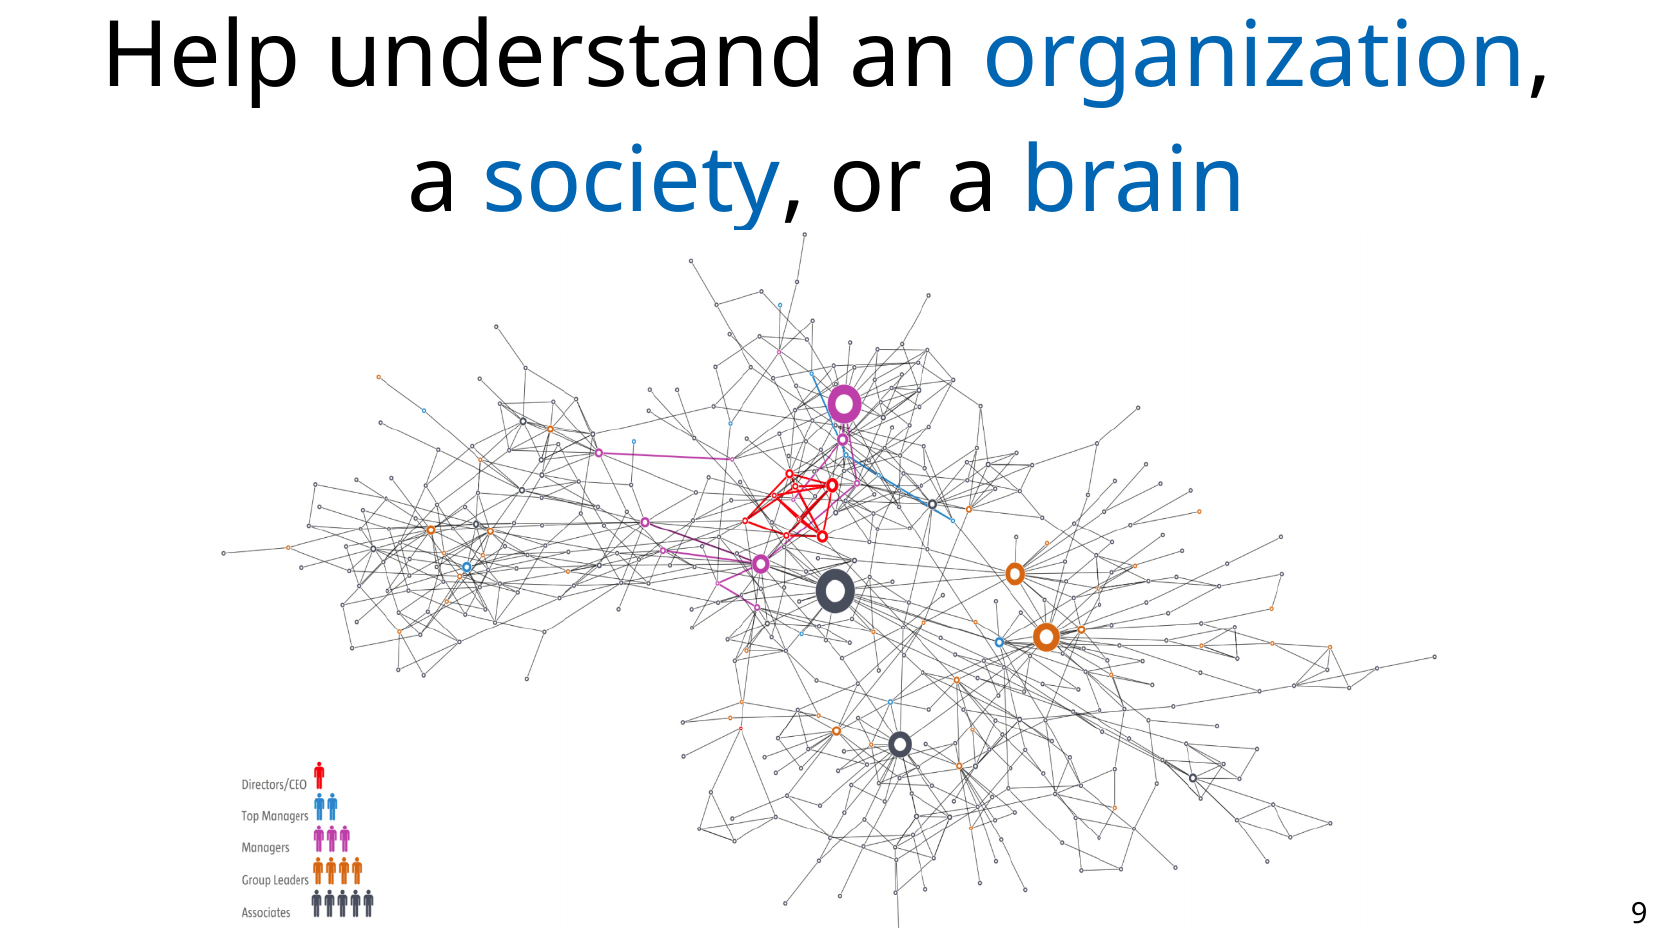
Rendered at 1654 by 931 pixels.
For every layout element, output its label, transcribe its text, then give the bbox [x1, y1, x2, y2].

picture [208, 230, 1456, 928]
title Help understand an organization, a society, or a brain [82, 1, 1571, 226]
